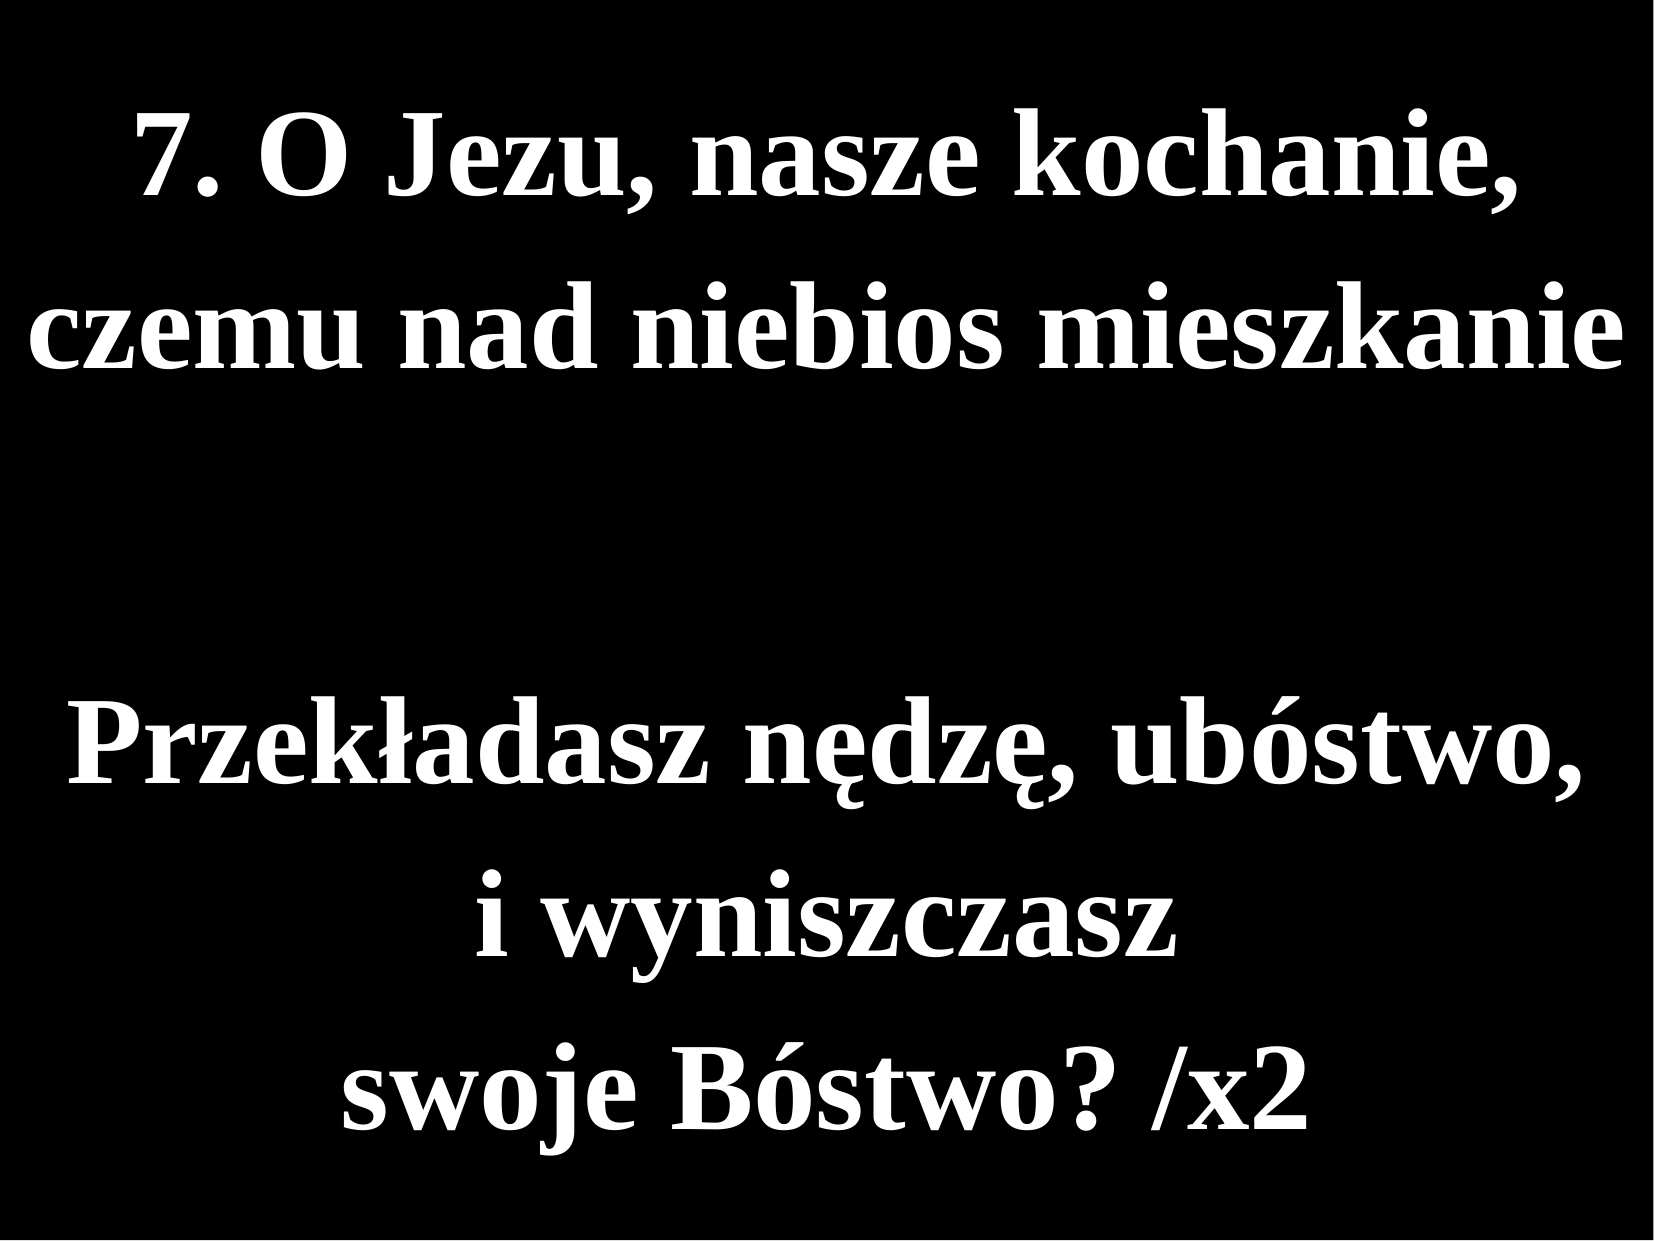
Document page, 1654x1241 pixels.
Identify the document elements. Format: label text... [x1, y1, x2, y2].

title 7. O Jezu, nasze kochanie, ppp czemu nad niebios mieszkanie Przekładasz nędzę, ubóstwo, ppp i wyniszczasz ppp swoje Bóstwo? /x2 [0, 0, 1654, 1241]
